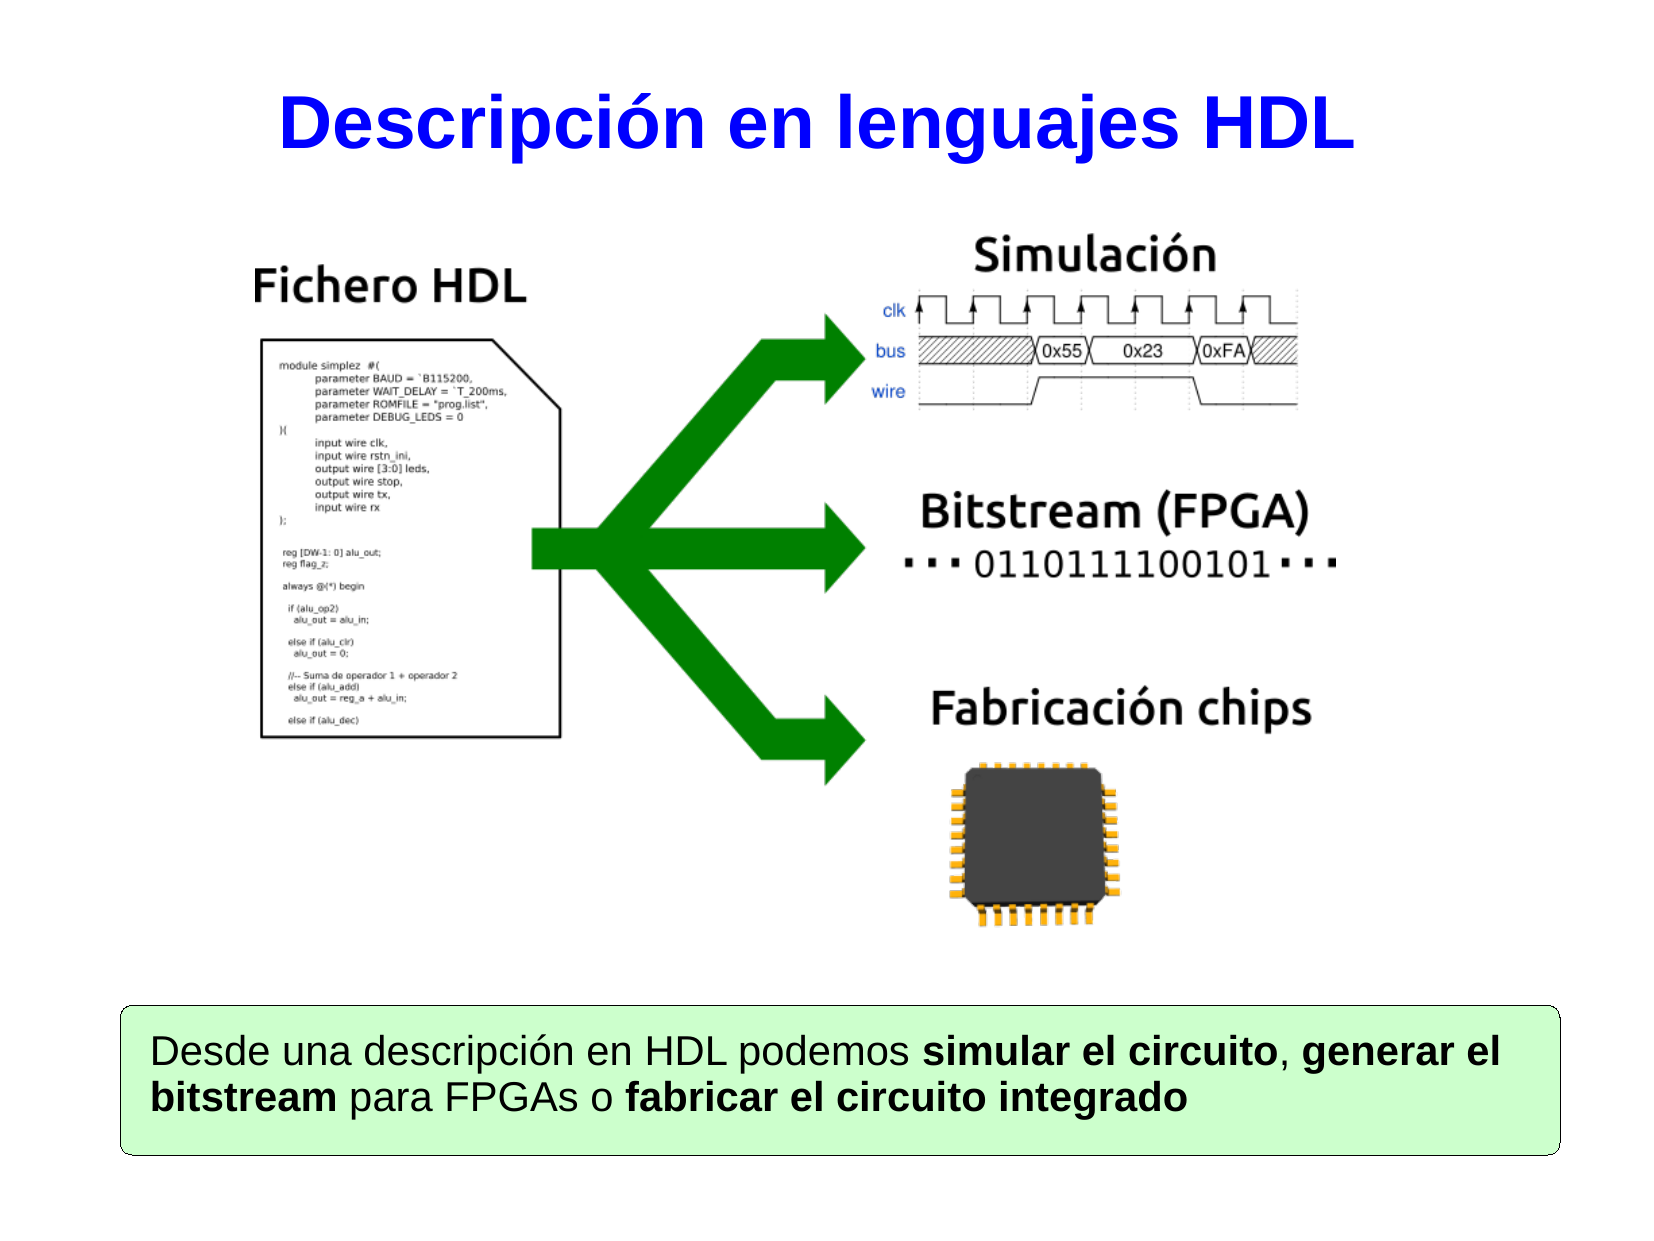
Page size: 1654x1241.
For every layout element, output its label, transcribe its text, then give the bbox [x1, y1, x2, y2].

picture [255, 232, 1336, 931]
text_box [120, 1005, 1561, 1156]
text_box Descripción en lenguajes HDL [90, 73, 1546, 211]
text_box Desde una descripción en HDL podemos simular el circuito, generar el bitstream para FPGAs o fabricar el circuito integrado [135, 1020, 1561, 1141]
